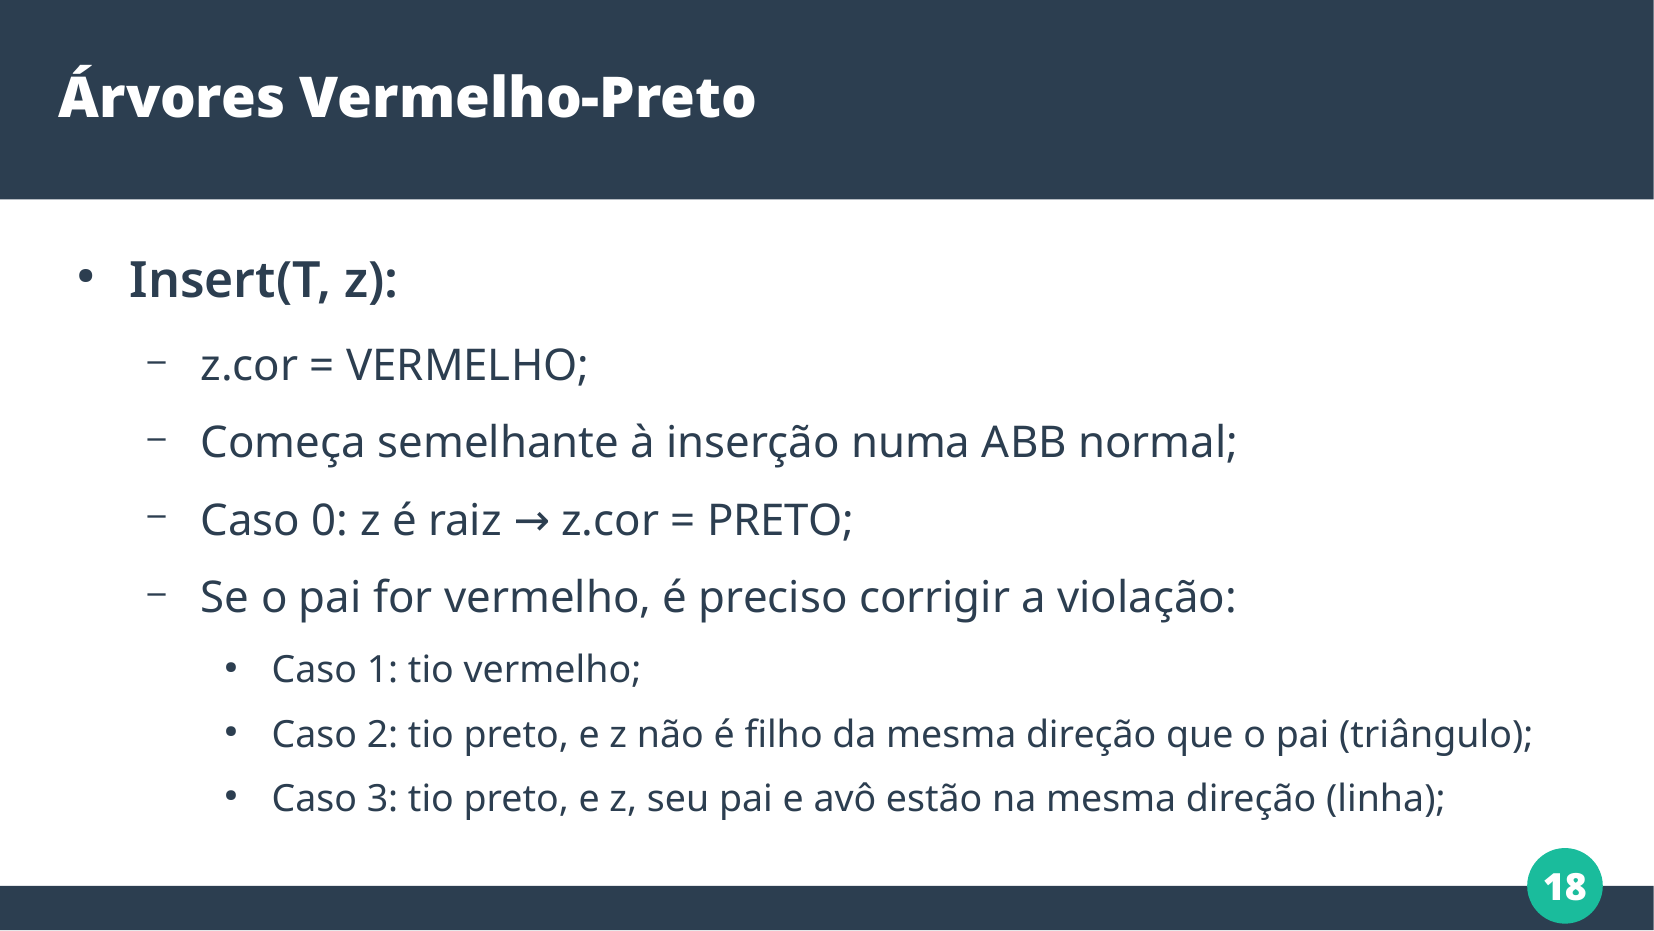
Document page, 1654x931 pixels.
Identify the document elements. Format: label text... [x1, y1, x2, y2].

title Árvores Vermelho-Preto [59, 37, 1595, 156]
list Insert(T, z): z.cor = VERMELHO; Começa semelhante à inserção numa ABB normal; Caso 0: z é raiz → z.cor = PRETO; Se o pai for vermelho, é preciso corrigir a violação: Caso 1: tio vermelho; Caso 2: tio preto, e z não é filho da mesma direção que o pai (triângulo); Caso 3: tio preto, e z, seu pai e avô estão na mesma direção (linha); [59, 243, 1595, 864]
